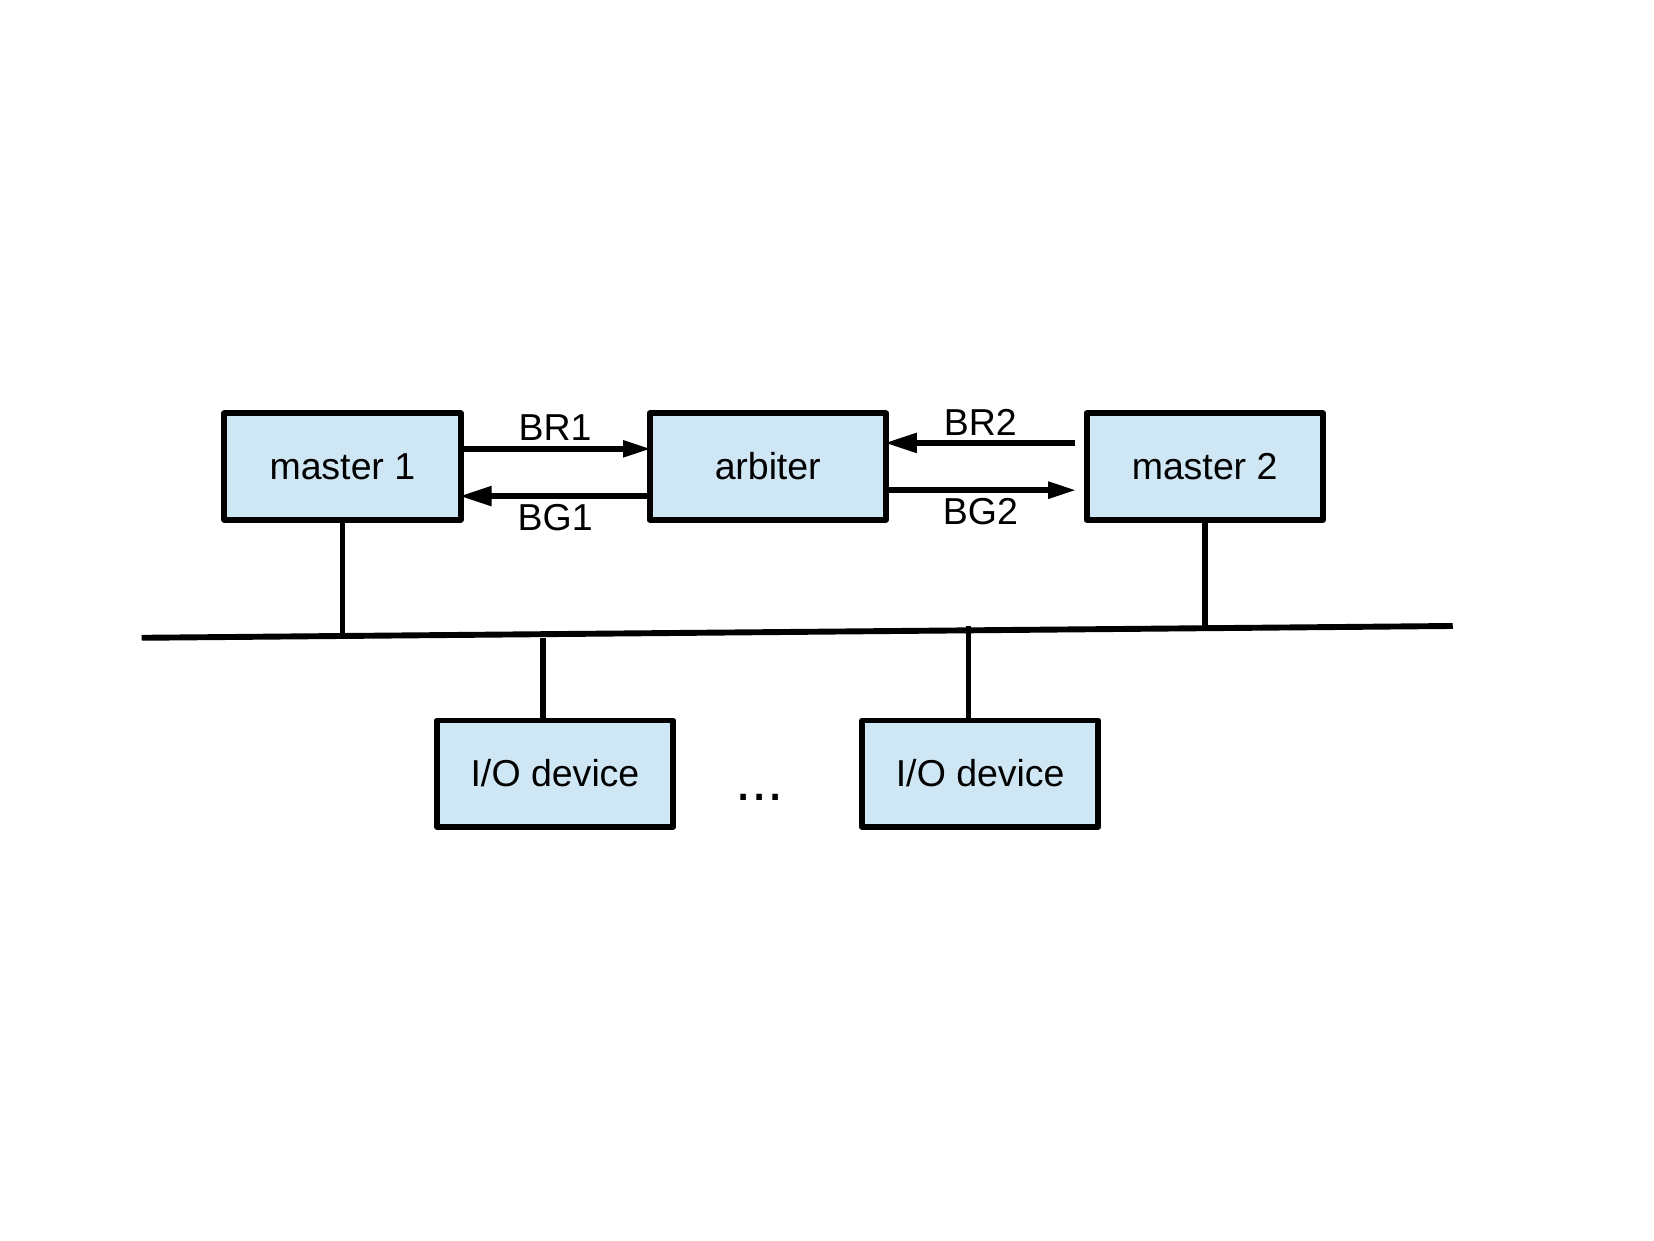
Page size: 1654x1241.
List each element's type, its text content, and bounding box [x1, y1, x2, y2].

text_box master 2 [1086, 413, 1323, 520]
text_box arbiter [649, 413, 886, 520]
text_box I/O device [437, 720, 674, 827]
text_box master 1 [224, 413, 461, 520]
text_box I/O device [862, 720, 1099, 827]
text_box ... [720, 740, 799, 820]
